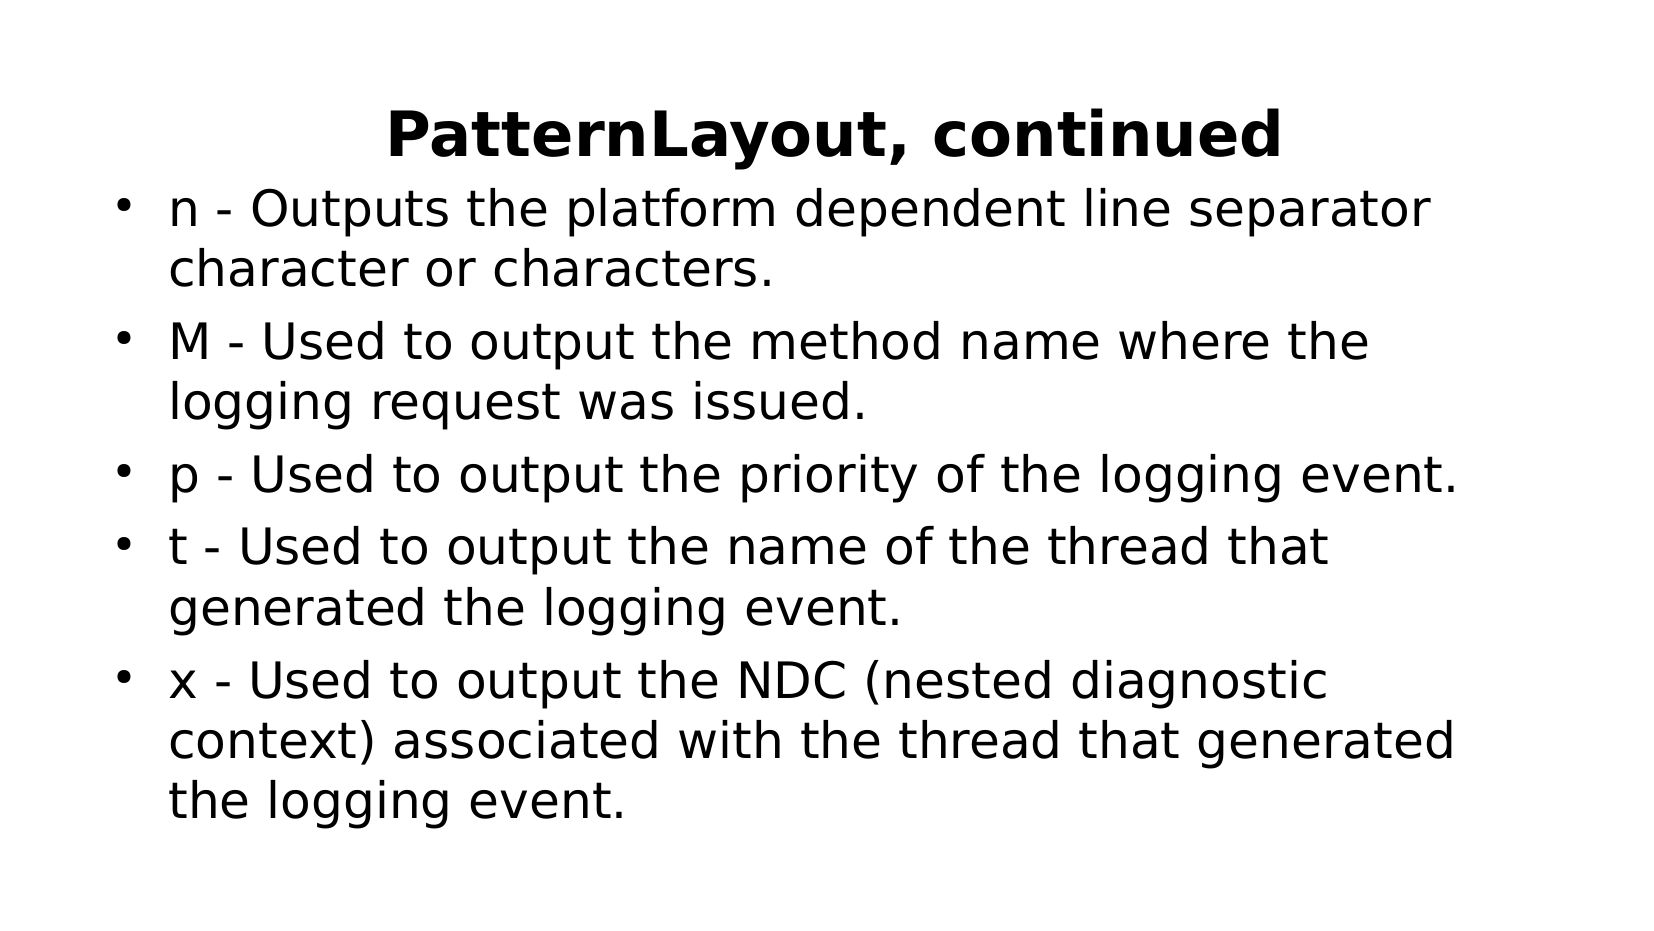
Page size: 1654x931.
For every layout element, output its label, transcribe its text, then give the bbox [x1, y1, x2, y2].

list n - Outputs the platform dependent line separator character or characters. M - Used to output the method name where the logging request was issued. p - Used to output the priority of the logging event. t - Used to output the name of the thread that generated the logging event. x - Used to output the NDC (nested diagnostic context) associated with the thread that generated the logging event. [82, 168, 1538, 889]
title PatternLayout, continued [82, 36, 1589, 176]
